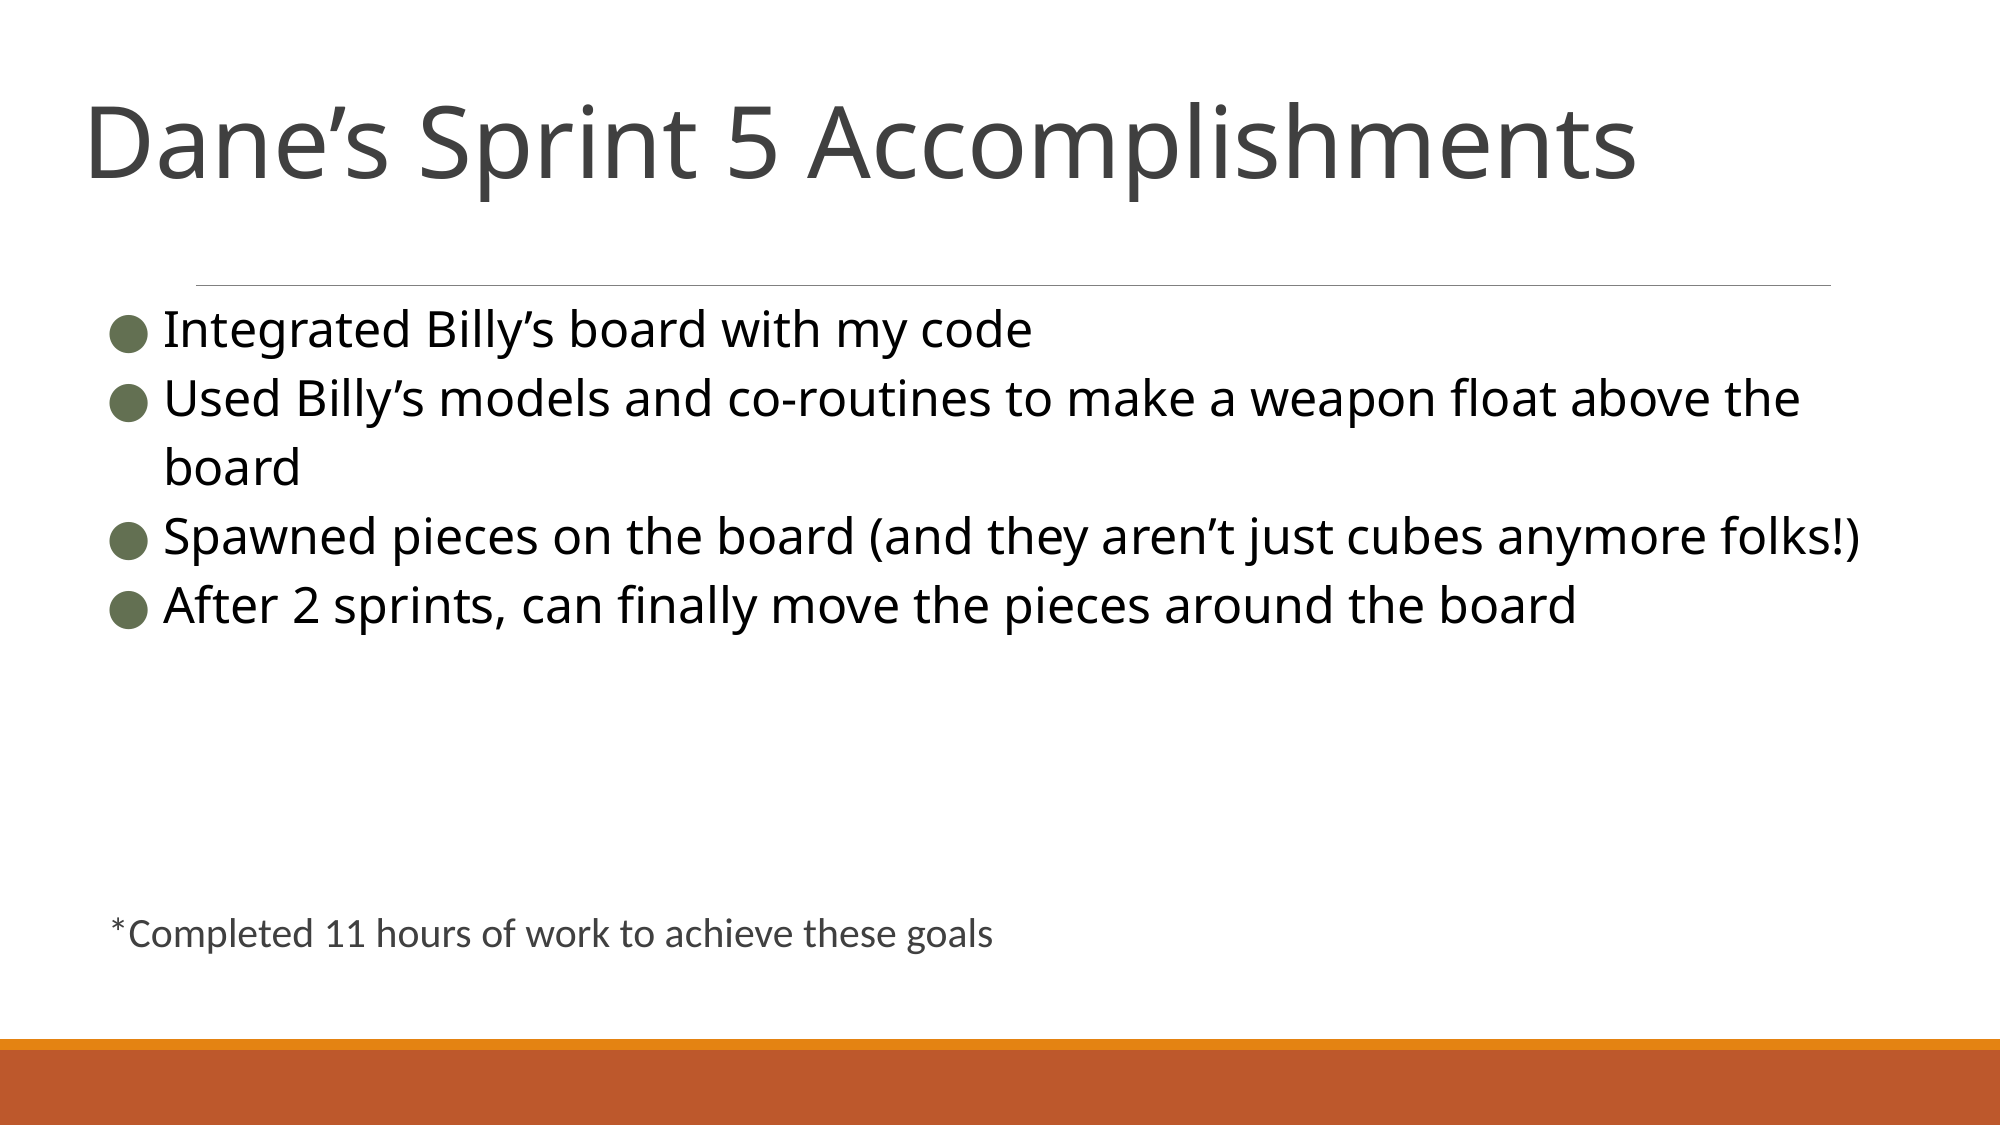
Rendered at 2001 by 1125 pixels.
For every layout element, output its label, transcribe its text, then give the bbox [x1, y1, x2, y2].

title Dane’s Sprint 5 Accomplishments [68, 89, 1932, 223]
list *Completed 11 hours of work to achieve these goals [68, 727, 1932, 1000]
text_box Integrated Billy’s board with my code Used Billy’s models and co-routines to make a weapon float above the board Spawned pieces on the board (and they aren’t just cubes anymore folks!) After 2 sprints, can finally move the pieces around the board [68, 268, 1932, 727]
